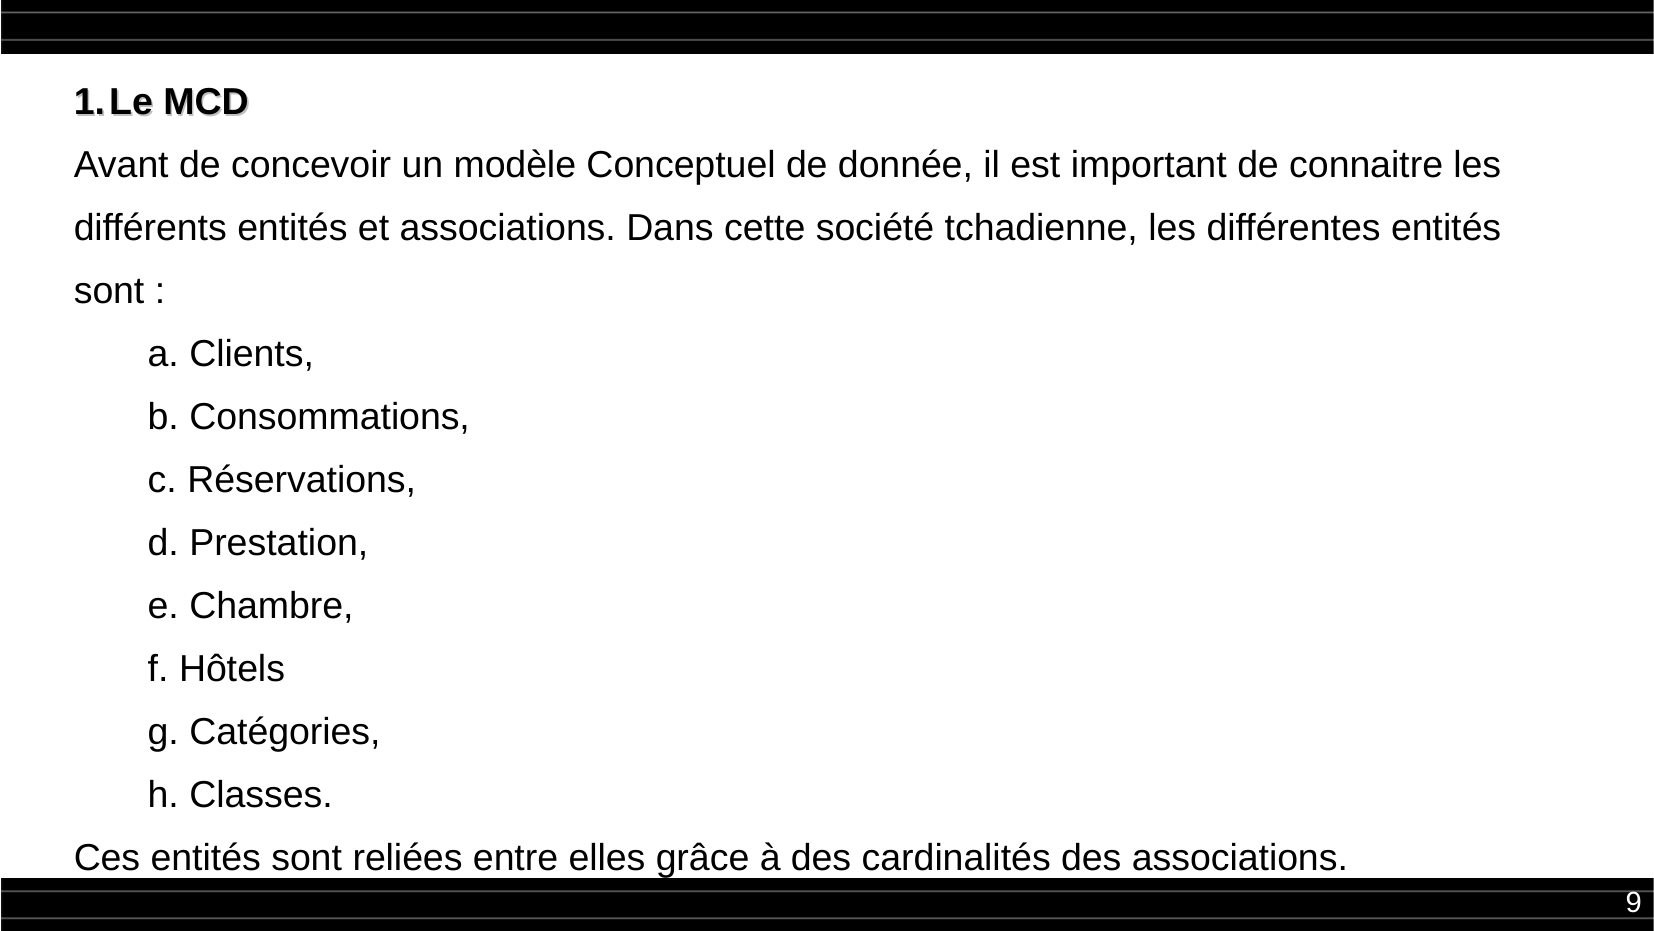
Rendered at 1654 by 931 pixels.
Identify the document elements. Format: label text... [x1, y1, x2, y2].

picture [1, 0, 1654, 54]
text_box Le MCD Avant de concevoir un modèle Conceptuel de donnée, il est important de connaitre les différents entités et associations. Dans cette société tchadienne, les différentes entités sont : a. Clients, b. Consommations, c. Réservations, d. Prestation, e. Chambre, f. Hôtels g. Catégories, h. Classes. Ces entités sont reliées entre elles grâce à des cardinalités des associations. [59, 52, 1619, 886]
picture [1, 878, 1654, 931]
